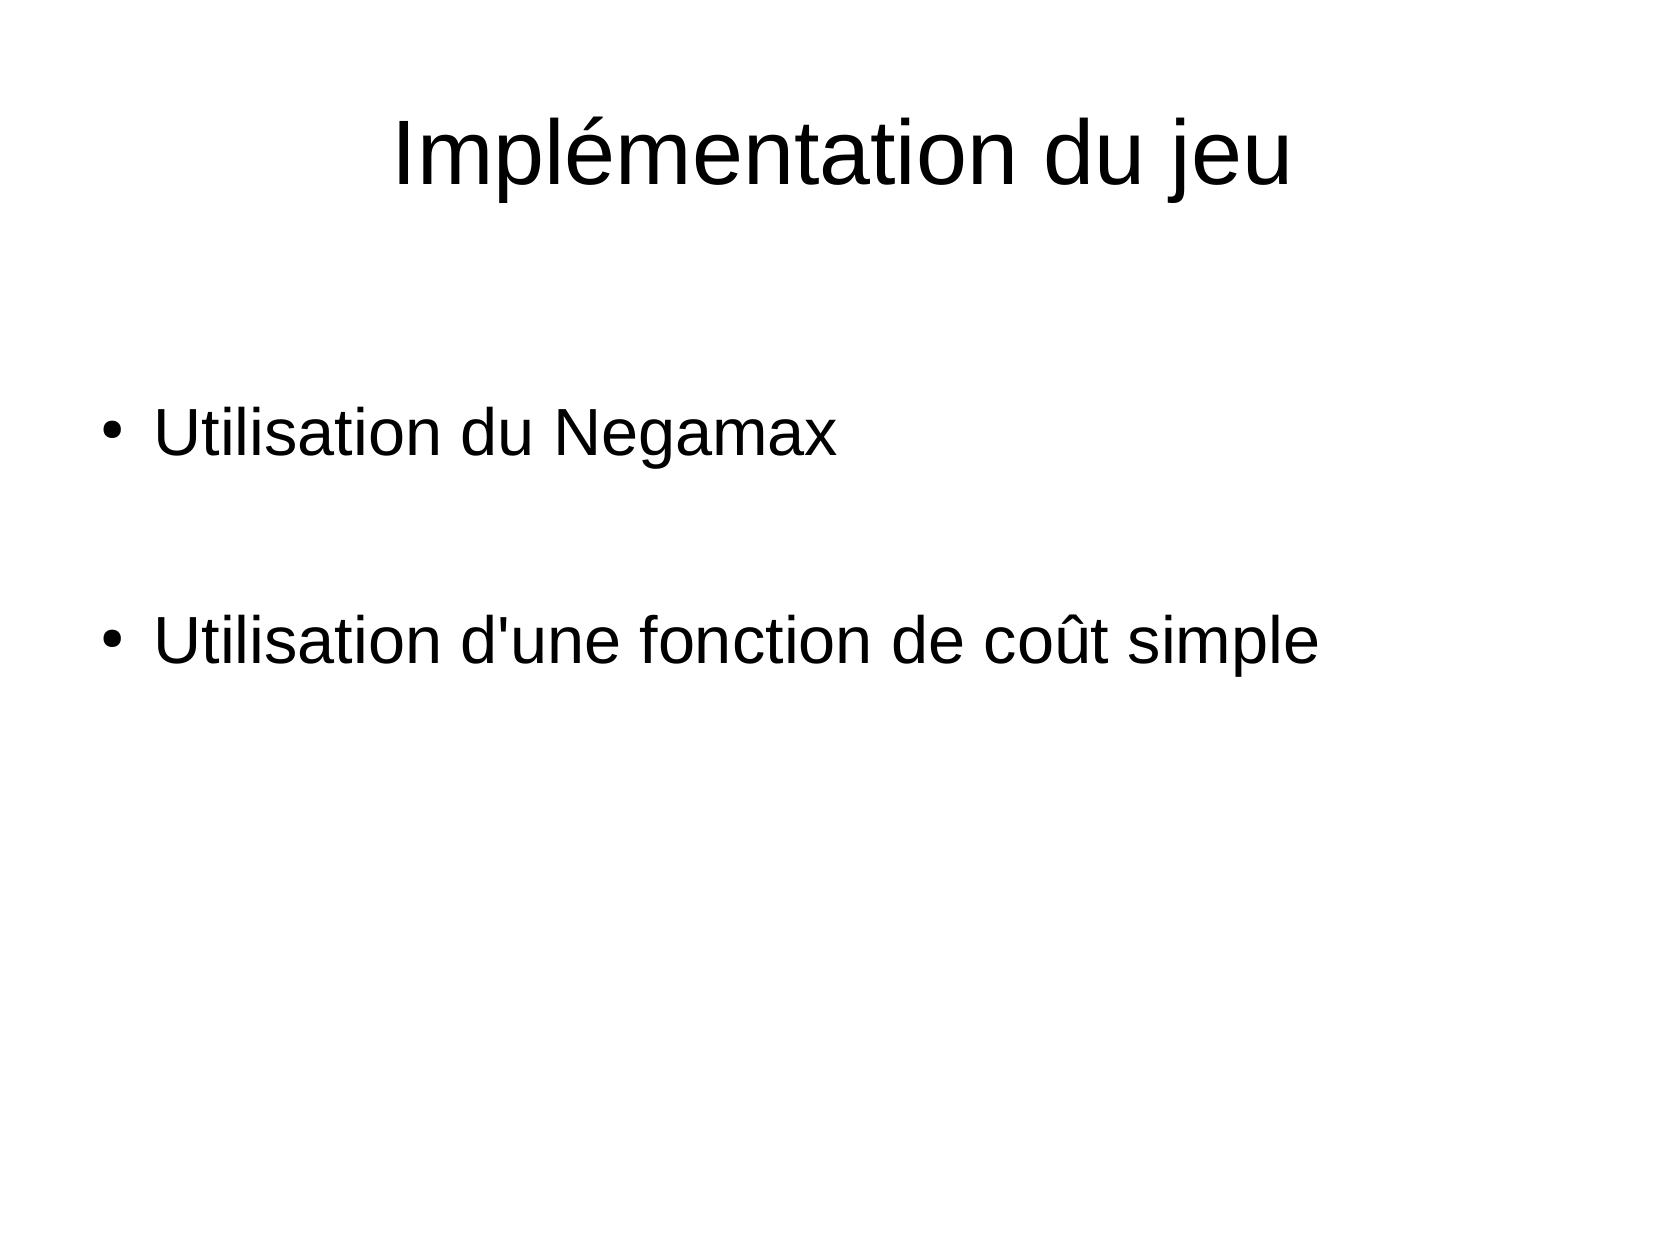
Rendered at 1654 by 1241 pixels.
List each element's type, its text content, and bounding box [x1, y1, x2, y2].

list Utilisation du Negamax Utilisation d'une fonction de coût simple [82, 290, 1571, 1109]
title Implémentation du jeu [82, 49, 1571, 257]
